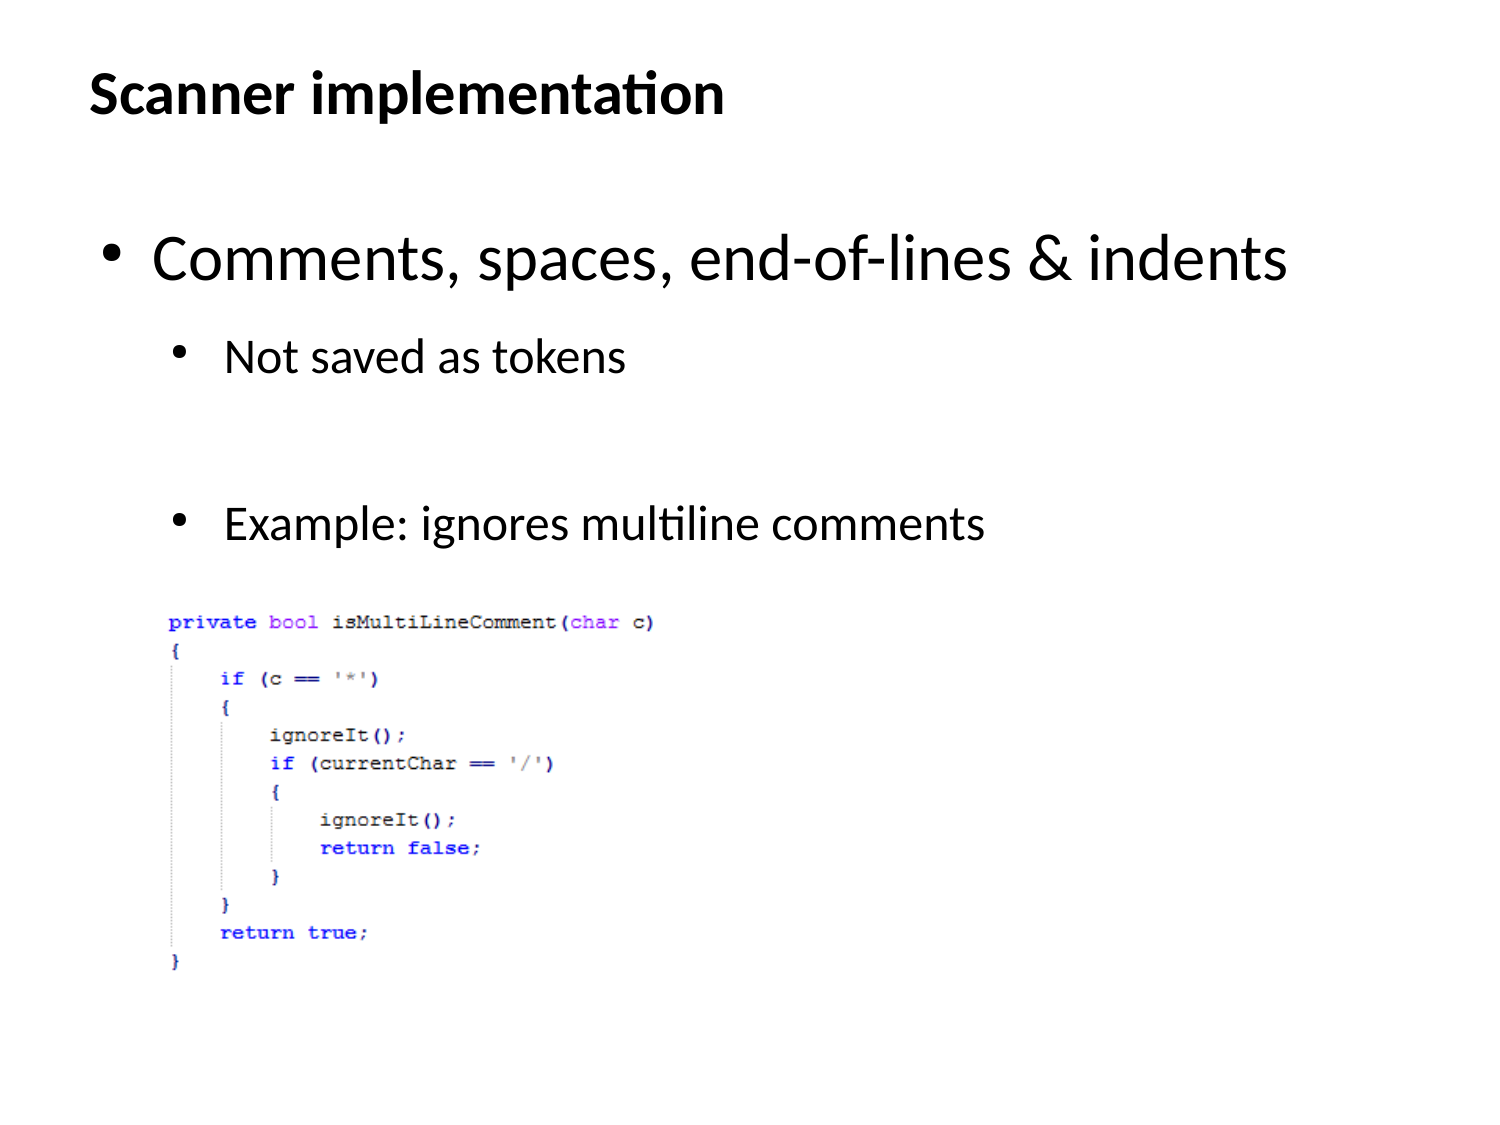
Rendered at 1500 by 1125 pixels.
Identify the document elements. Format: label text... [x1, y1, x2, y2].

picture [160, 608, 739, 975]
title Scanner implementation [75, 45, 1425, 233]
list Comments, spaces, end-of-lines & indents Not saved as tokens Example: ignores multiline comments [67, 206, 1418, 1004]
